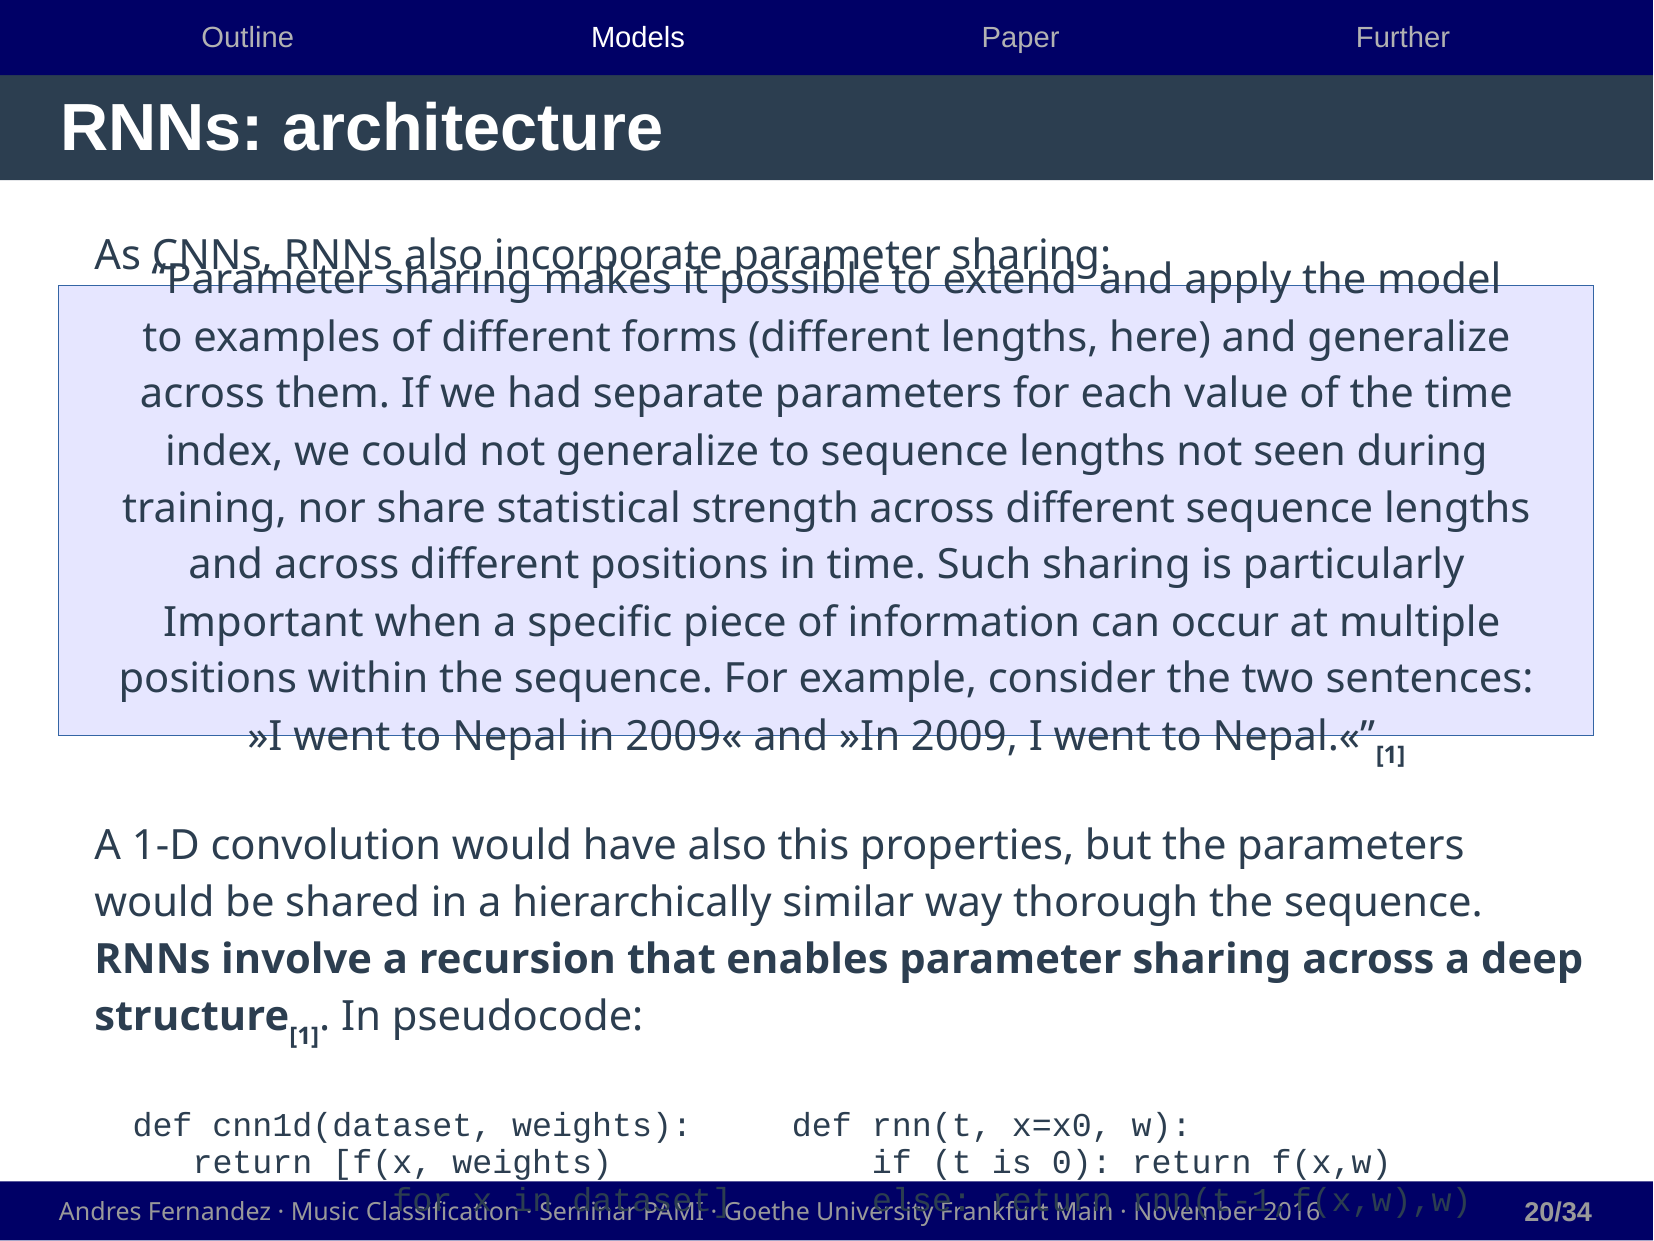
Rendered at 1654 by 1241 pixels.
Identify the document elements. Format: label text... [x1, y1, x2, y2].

text_box Outline Models Paper Further [0, 0, 1653, 76]
title RNNs: architecture [59, 76, 1594, 181]
text_box [370, 1106, 436, 1177]
subtitle As CNNs, RNNs also incorporate parameter sharing: A 1-D convolution would have also this properties, but the parameters would be shared in a hierarchically similar way thorough the sequence. RNNs involve a recursion that enables parameter sharing across a deep structure[1]. In pseudocode: def cnn1d(dataset, weights): def rnn(t, x=x0, w): return [f(x, weights) if (t is 0): return f(x,w) for x in dataset] else: return rnn(t-1,f(x,w),w) [58, 225, 1594, 285]
subtitle As CNNs, RNNs also incorporate parameter sharing: A 1-D convolution would have also this properties, but the parameters would be shared in a hierarchically similar way thorough the sequence. RNNs involve a recursion that enables parameter sharing across a deep structure[1]. In pseudocode: def cnn1d(dataset, weights): def rnn(t, x=x0, w): return [f(x, weights) if (t is 0): return f(x,w) for x in dataset] else: return rnn(t-1,f(x,w),w) [58, 736, 1594, 1171]
text_box “Parameter sharing makes it possible to extend and apply the model to examples of different forms (different lengths, here) and generalize across them. If we had separate parameters for each value of the time index, we could not generalize to sequence lengths not seen during training, nor share statistical strength across different sequence lengths and across different positions in time. Such sharing is particularly Important when a specific piece of information can occur at multiple positions within the sequence. For example, consider the two sentences: »I went to Nepal in 2009« and »In 2009, I went to Nepal.«”[1] [58, 285, 1594, 736]
